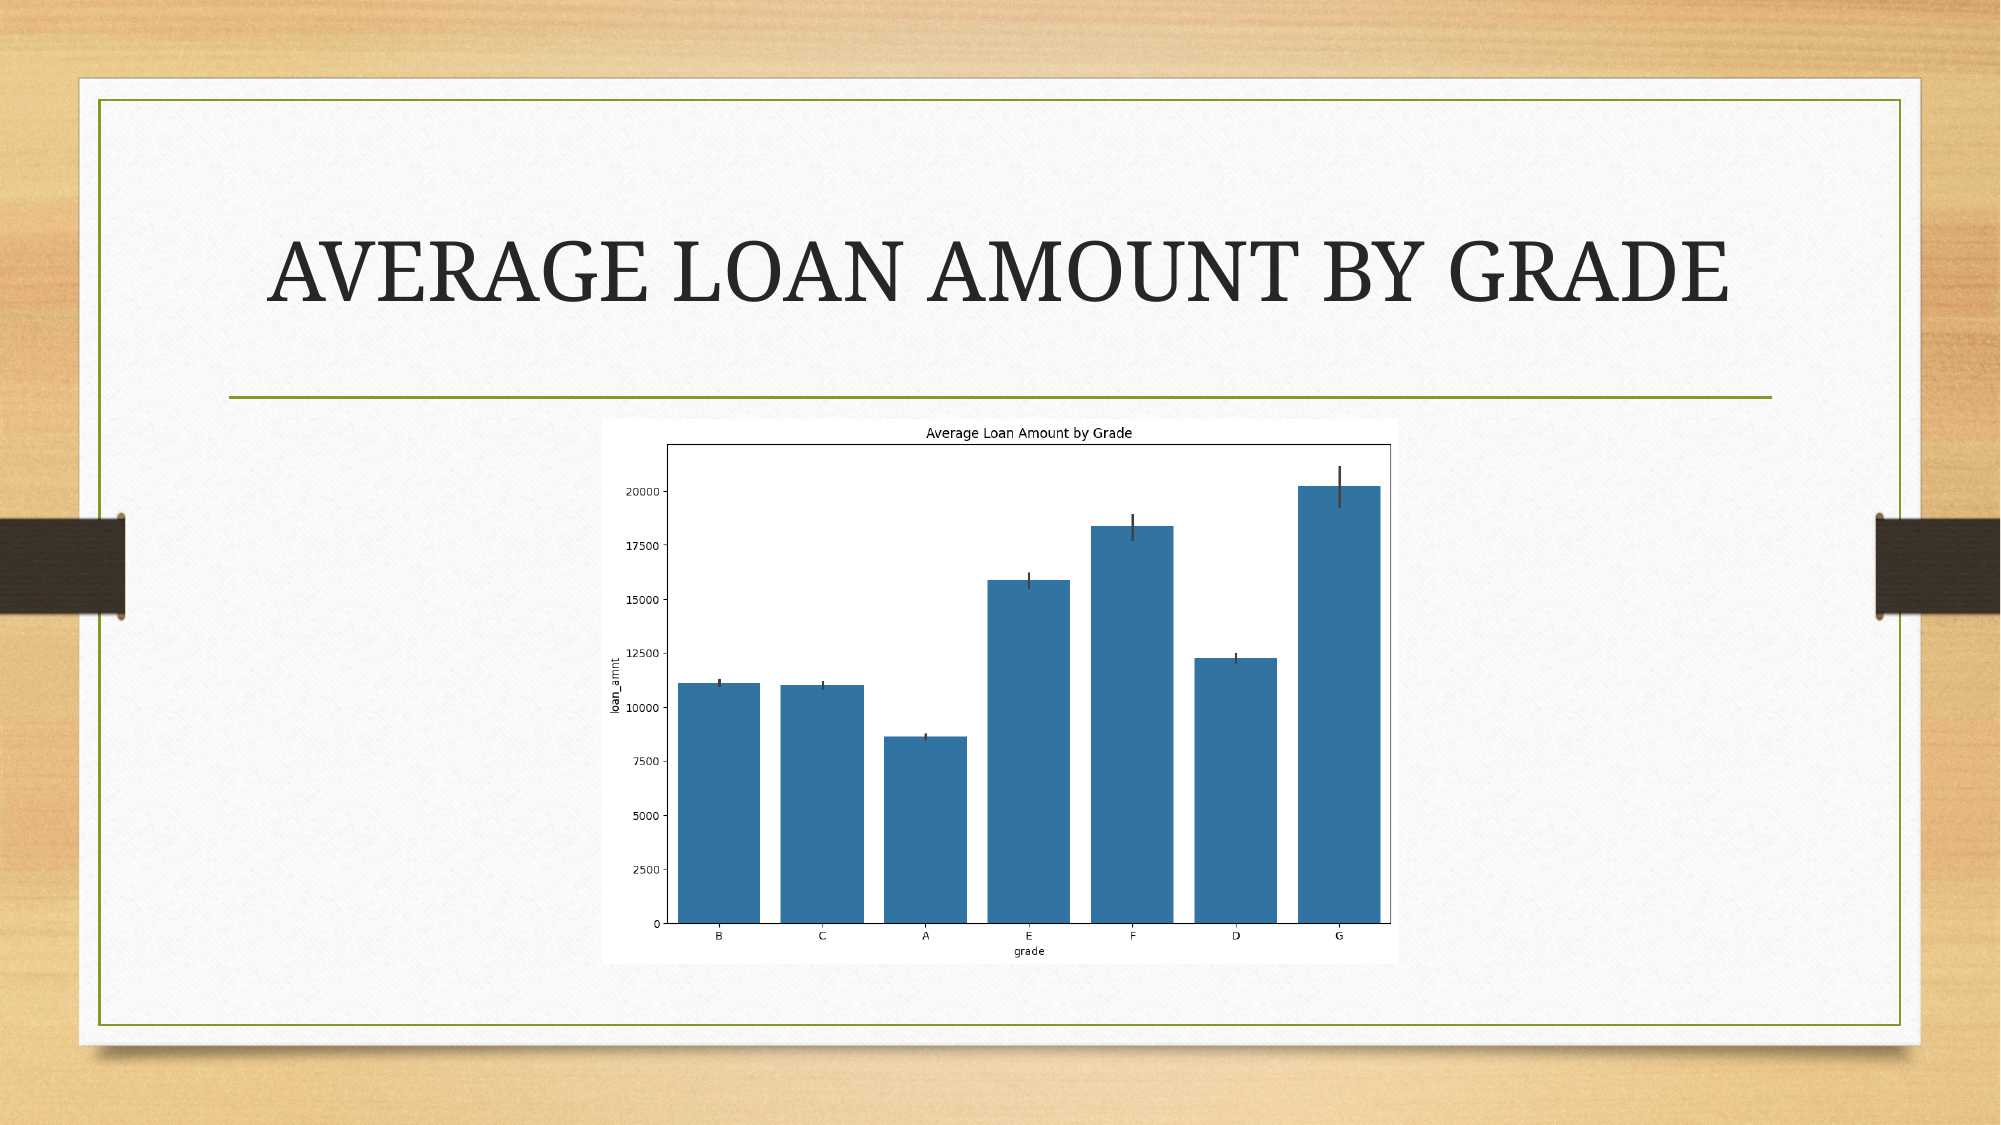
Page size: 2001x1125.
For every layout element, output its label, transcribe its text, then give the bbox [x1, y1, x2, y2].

title AVERAGE LOAN AMOUNT BY GRADE [212, 161, 1788, 376]
picture [602, 419, 1398, 964]
